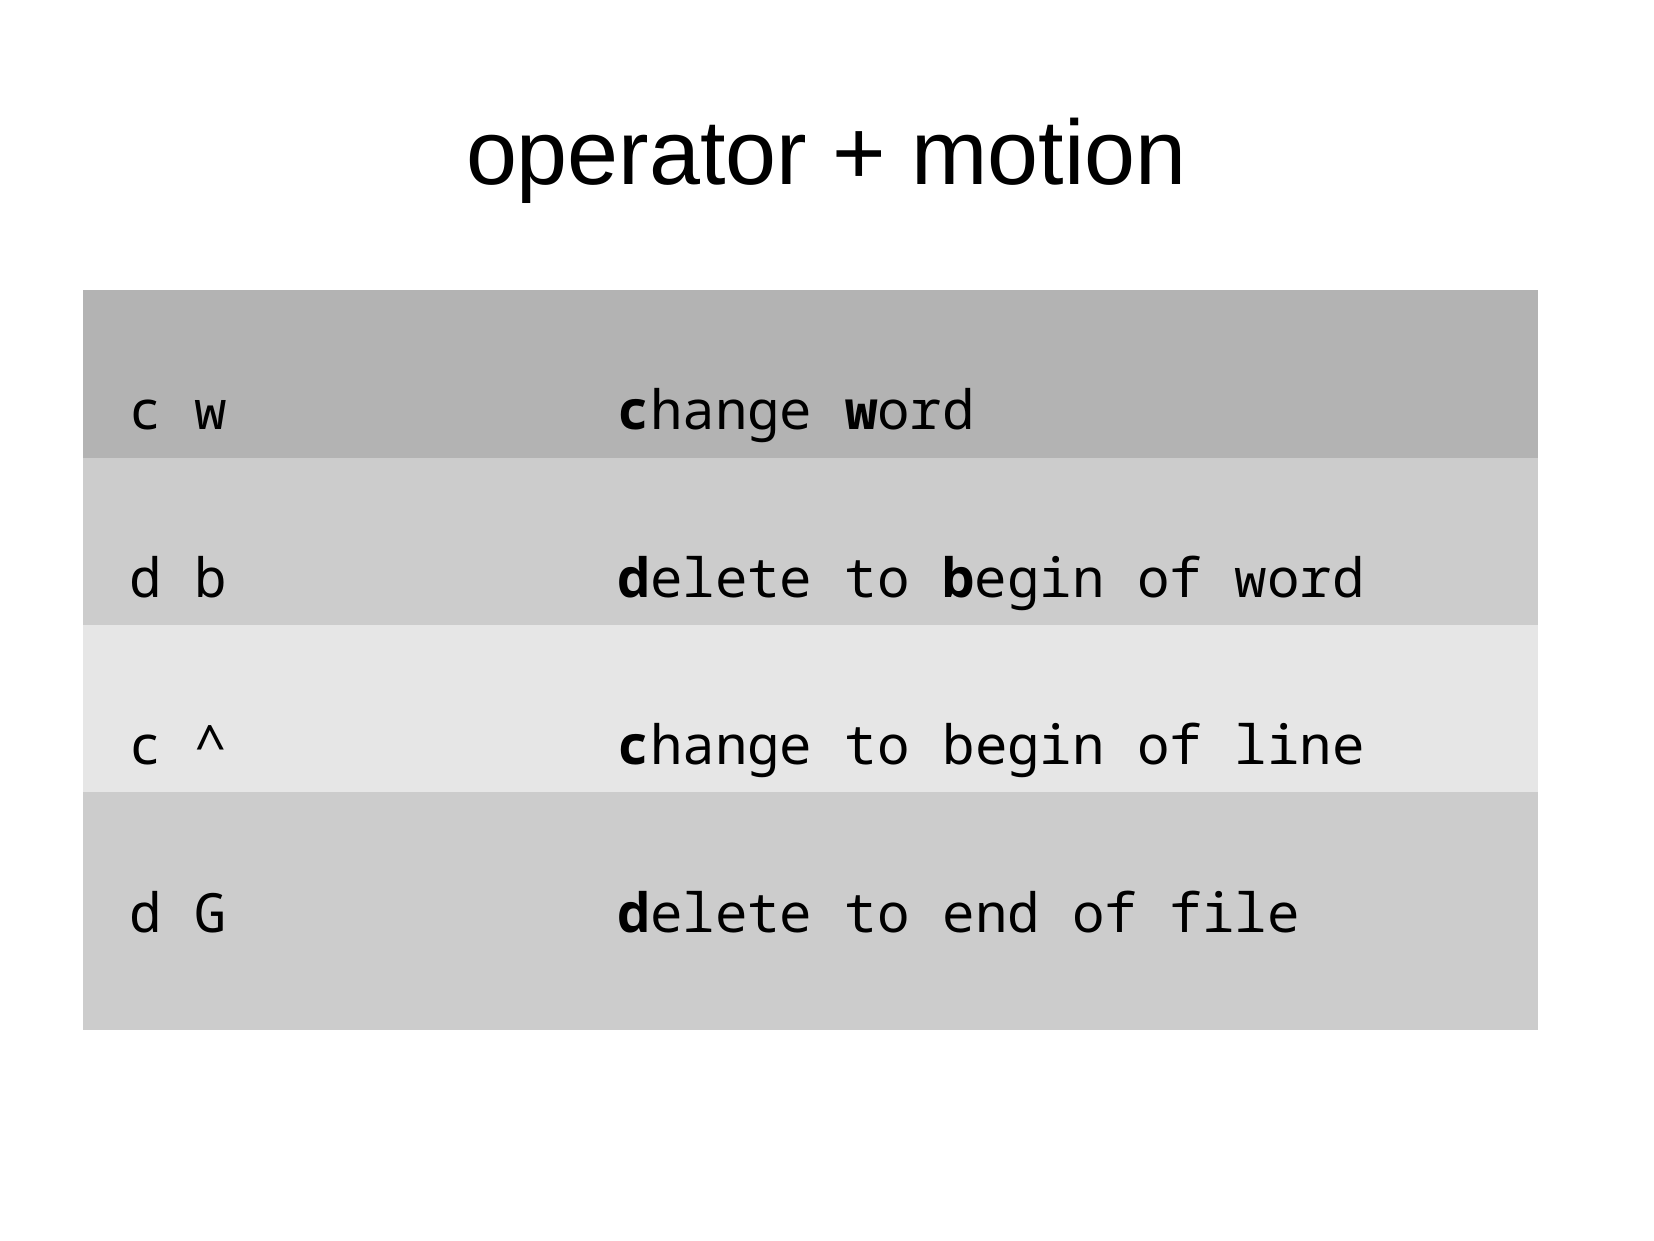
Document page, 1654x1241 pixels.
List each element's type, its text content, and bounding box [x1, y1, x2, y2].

title operator + motion [82, 49, 1571, 257]
table_header c w change word [83, 290, 1538, 458]
table_cell d G delete to end of file [83, 792, 1538, 1030]
table_cell c ^ change to begin of line [83, 625, 1538, 792]
table_cell d b delete to begin of word [83, 458, 1538, 625]
